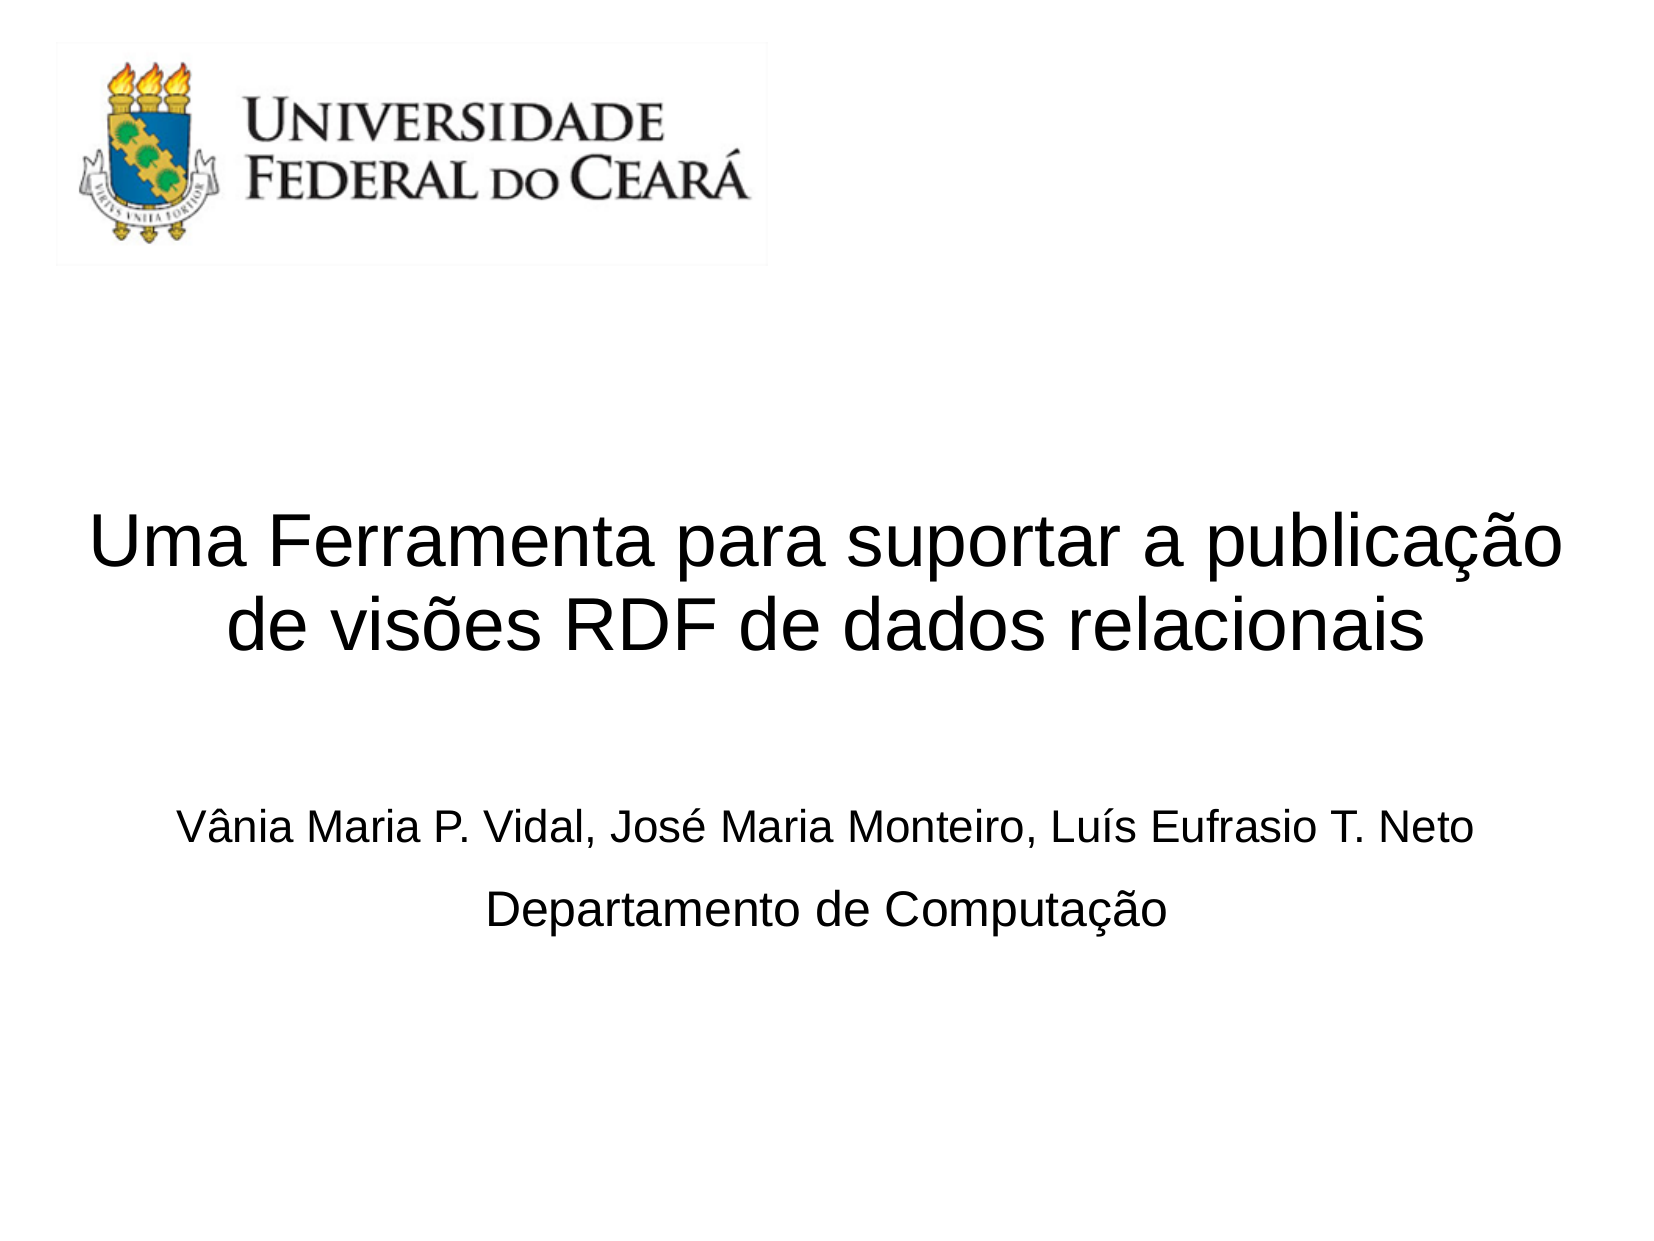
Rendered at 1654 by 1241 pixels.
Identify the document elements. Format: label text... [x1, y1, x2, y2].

list Uma Ferramenta para suportar a publicação de visões RDF de dados relacionais Vânia Maria P. Vidal, José Maria Monteiro, Luís Eufrasio T. Neto Departamento de Computação [82, 290, 1571, 1109]
picture [56, 42, 768, 266]
